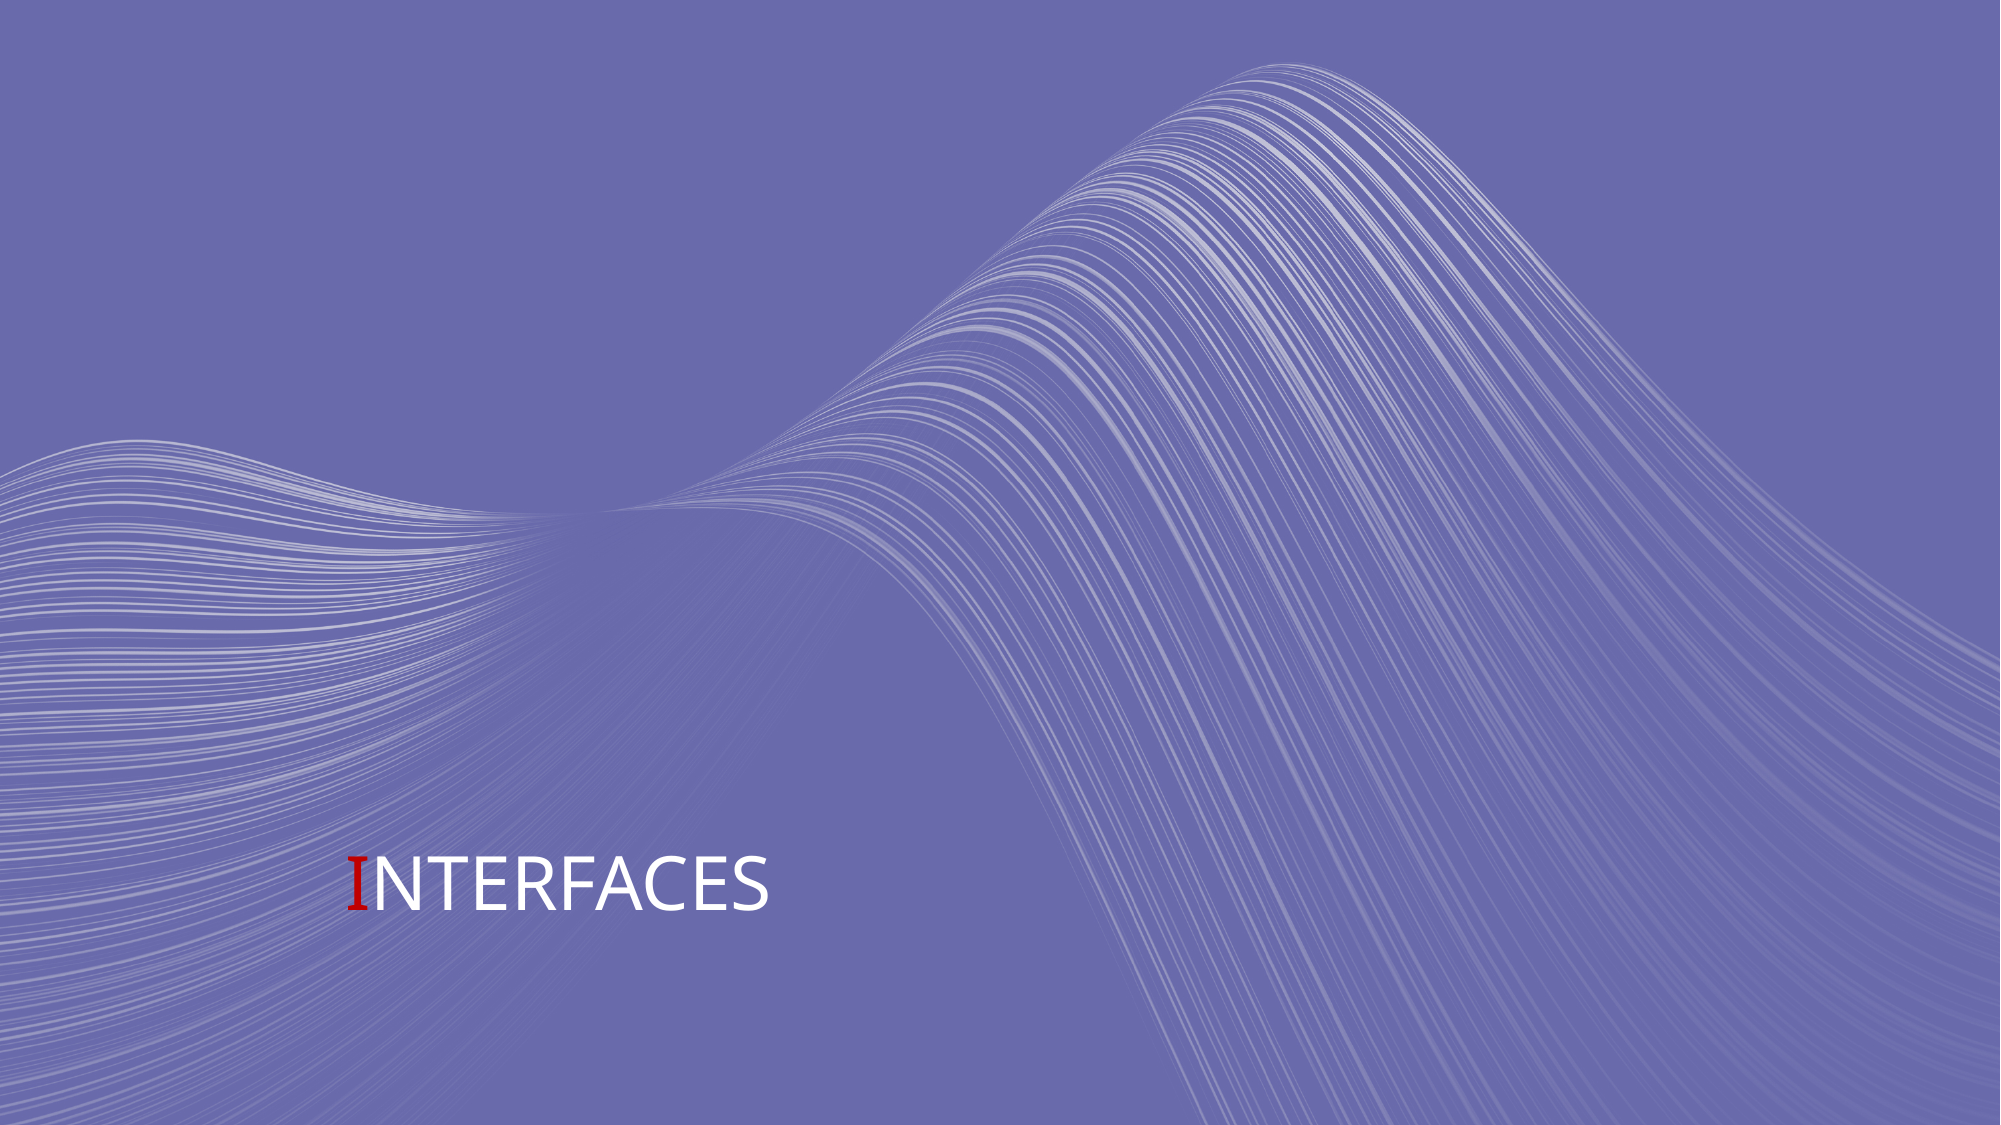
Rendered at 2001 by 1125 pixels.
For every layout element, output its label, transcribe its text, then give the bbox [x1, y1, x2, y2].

title INTeRfaces [330, 726, 1701, 1063]
picture [0, 0, 2000, 1125]
